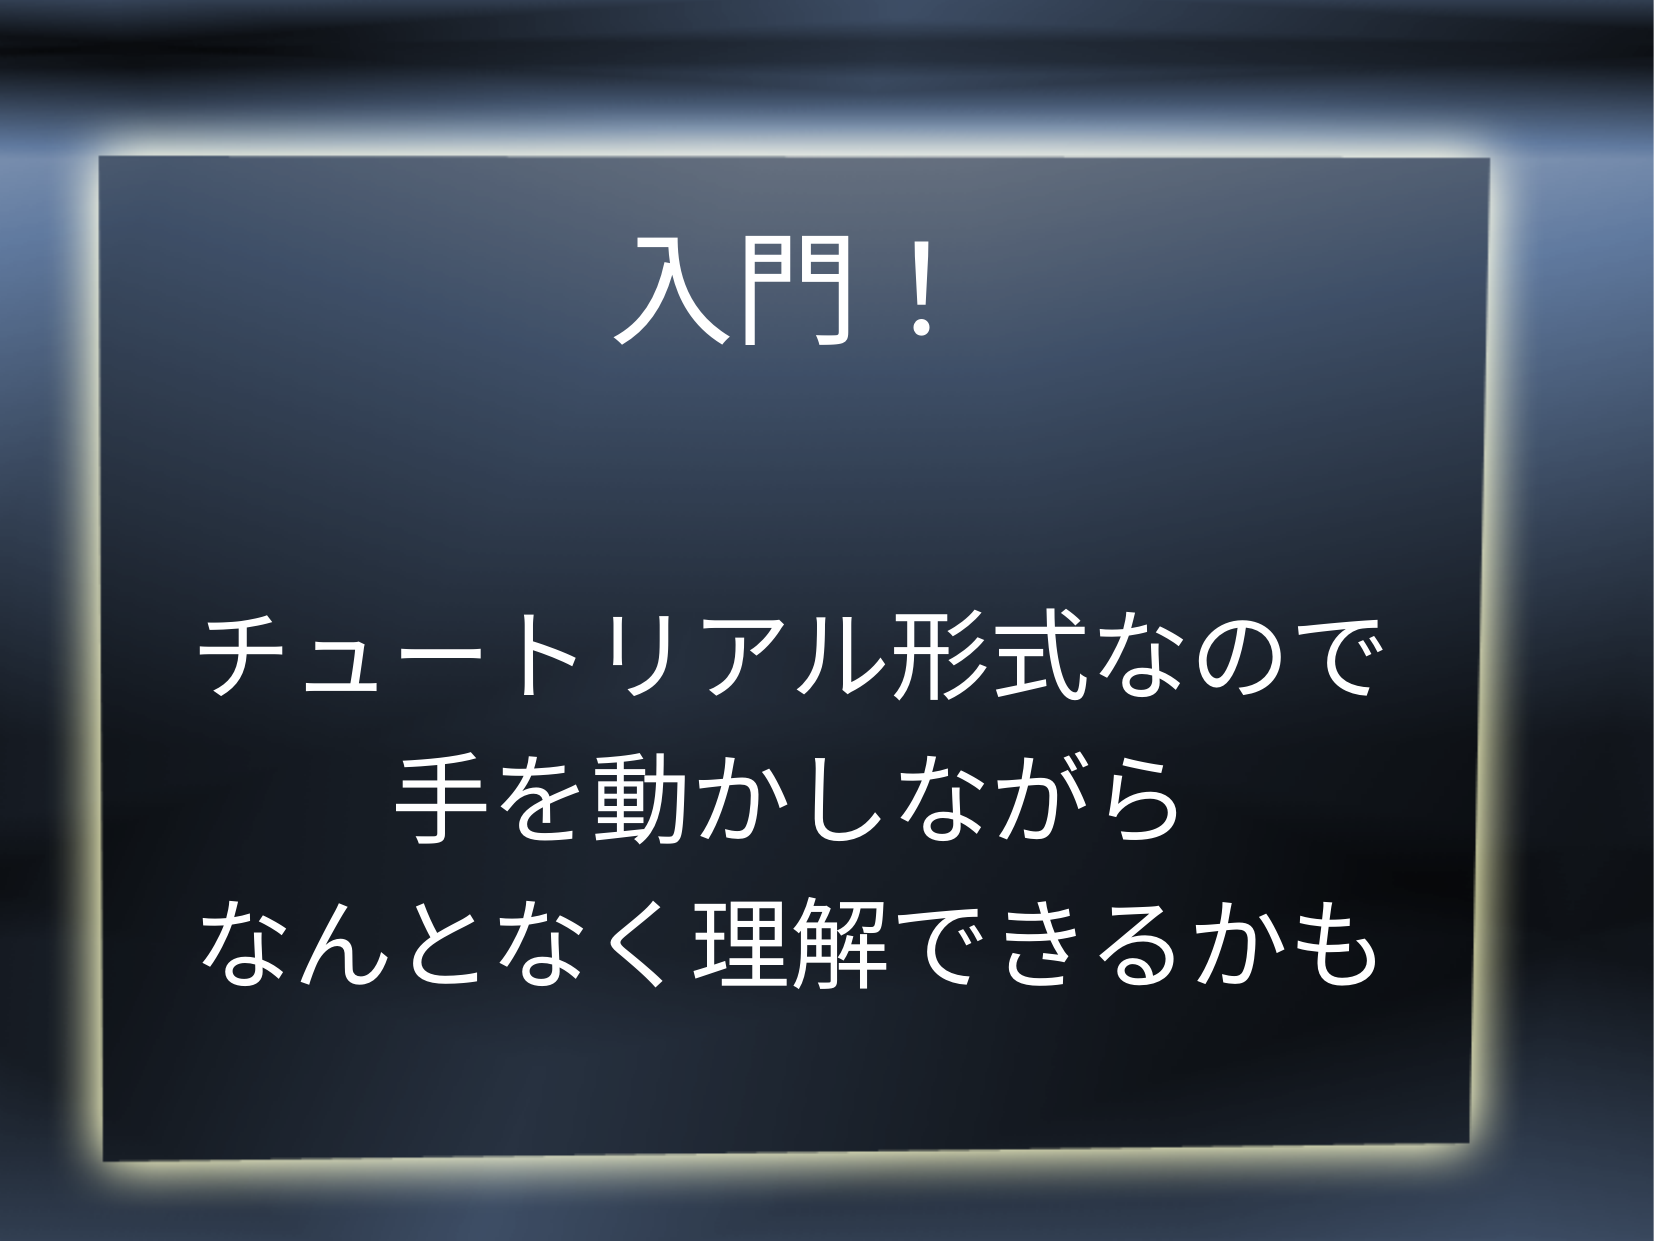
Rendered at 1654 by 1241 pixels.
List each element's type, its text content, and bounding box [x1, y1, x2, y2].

title 入門！ [88, 177, 1506, 384]
subtitle チュートリアル形式なので 手を動かしながら なんとなく理解できるかも [135, 472, 1447, 1114]
picture [0, 0, 1654, 1241]
